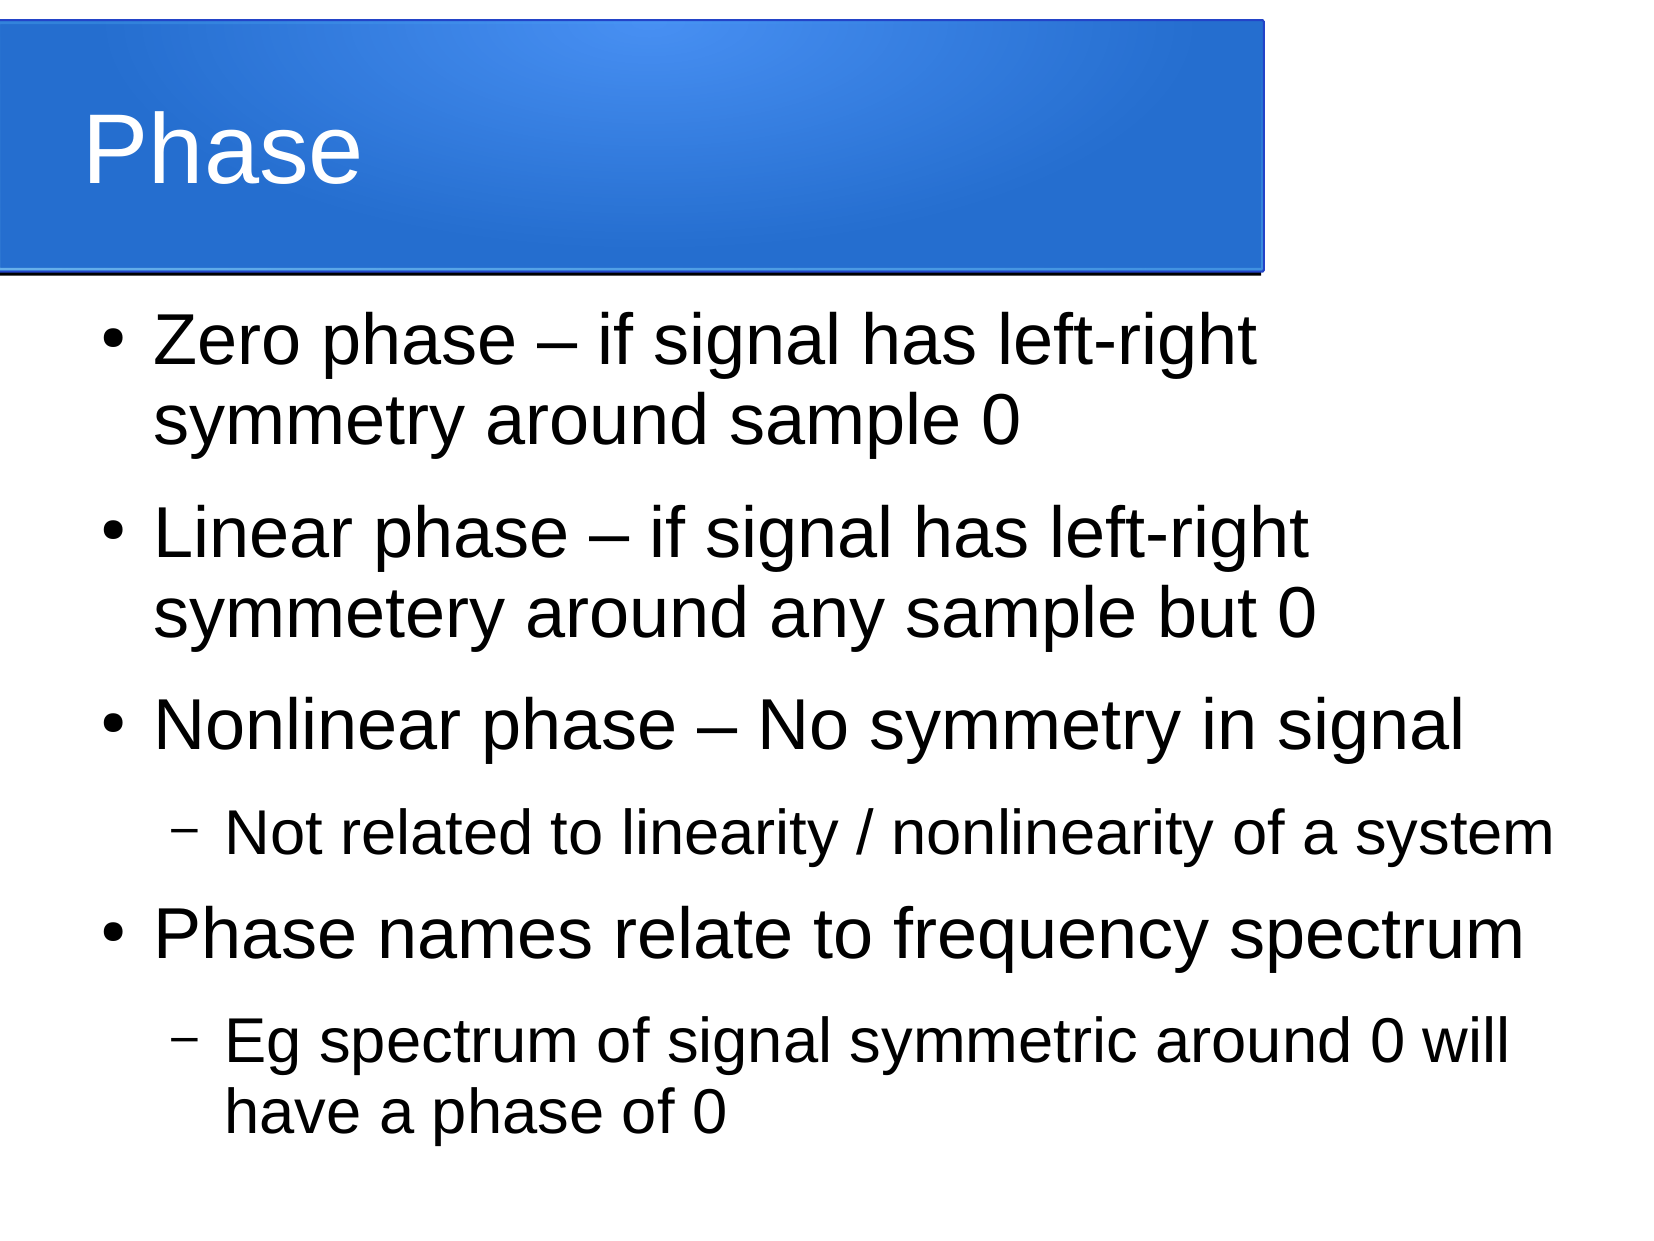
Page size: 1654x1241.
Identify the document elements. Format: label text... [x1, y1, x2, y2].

list Zero phase – if signal has left-right symmetry around sample 0 Linear phase – if signal has left-right symmetery around any sample but 0 Nonlinear phase – No symmetry in signal Not related to linearity / nonlinearity of a system Phase names relate to frequency spectrum Eg spectrum of signal symmetric around 0 will have a phase of 0 [82, 299, 1571, 1156]
title Phase [82, 47, 1235, 252]
